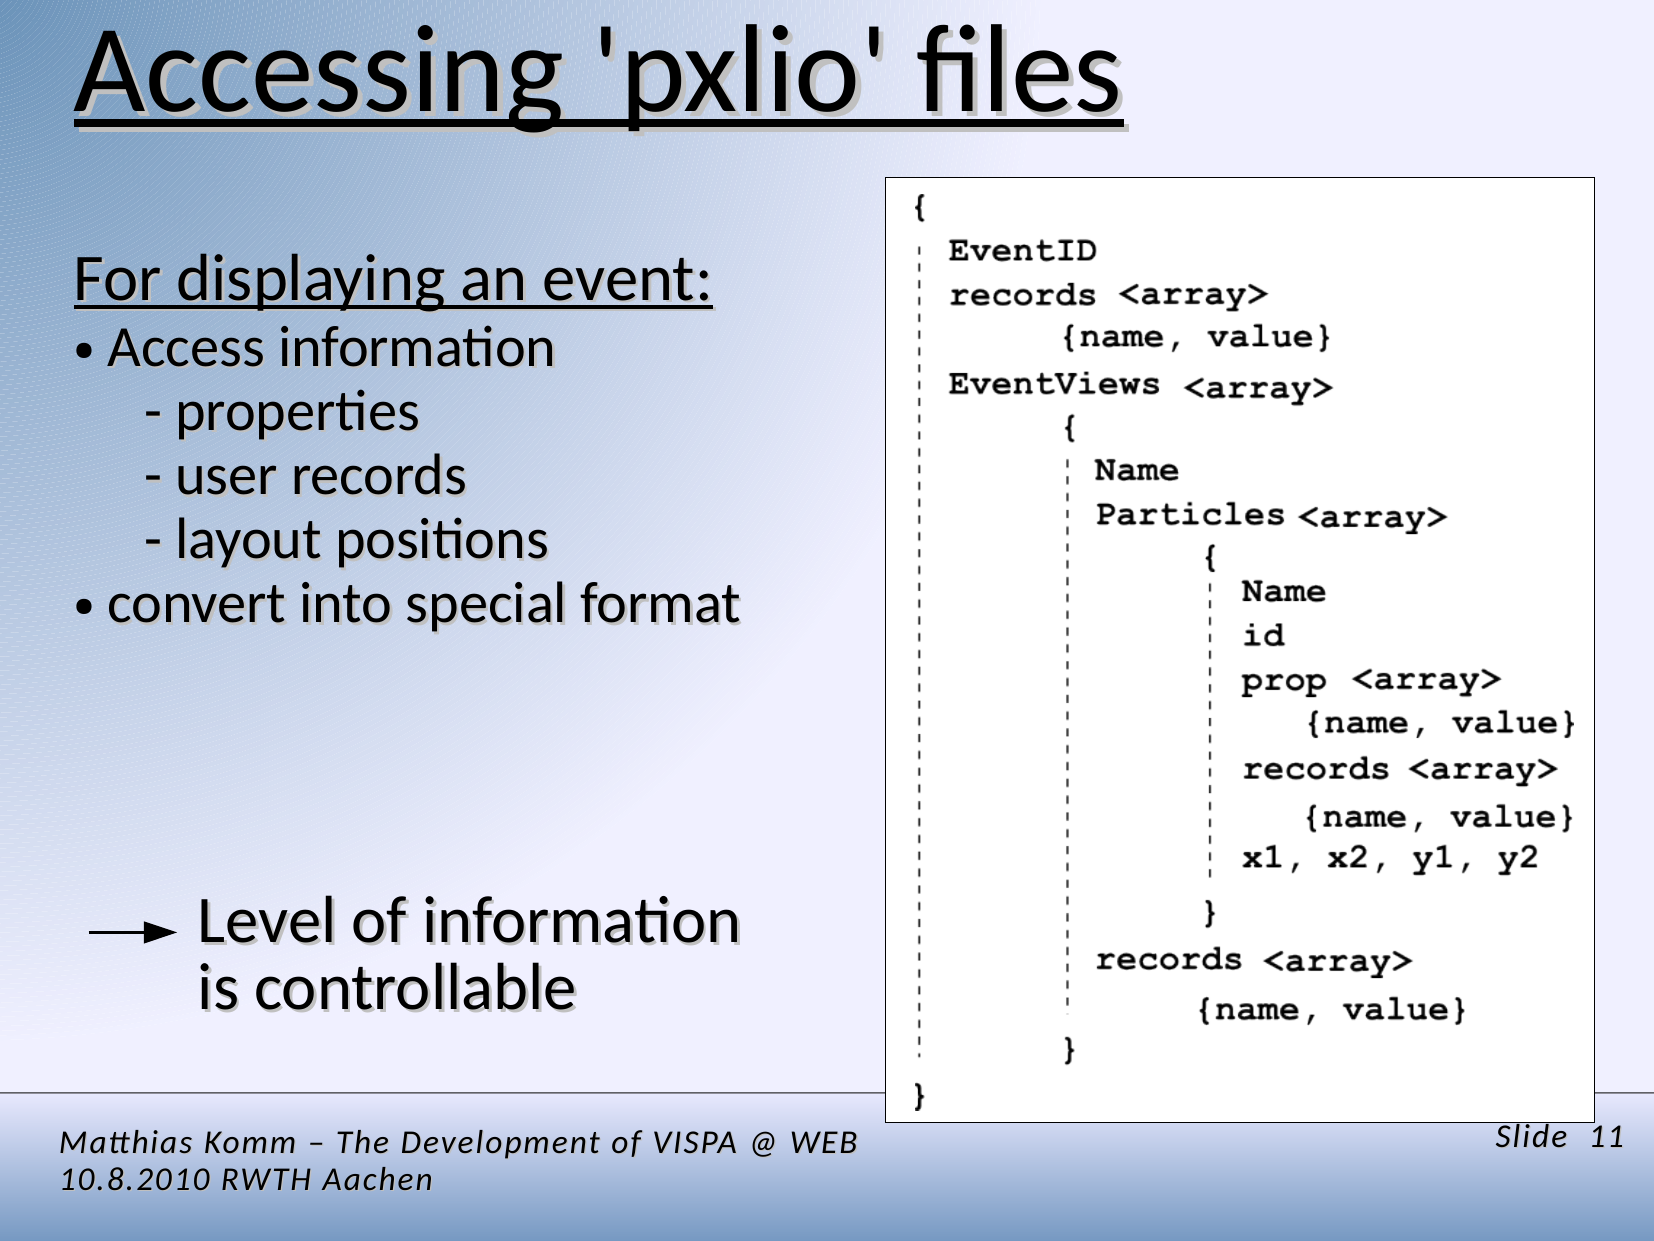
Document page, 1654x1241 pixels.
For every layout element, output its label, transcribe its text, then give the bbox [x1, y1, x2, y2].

text_box [885, 177, 1595, 1123]
picture [915, 194, 1574, 1111]
text_box Accessing 'pxlio' files [59, 9, 1152, 178]
text_box For displaying an event: Access information - properties - user records - layout positions convert into special format [58, 236, 757, 725]
text_box Level of information is controllable [183, 885, 789, 1063]
